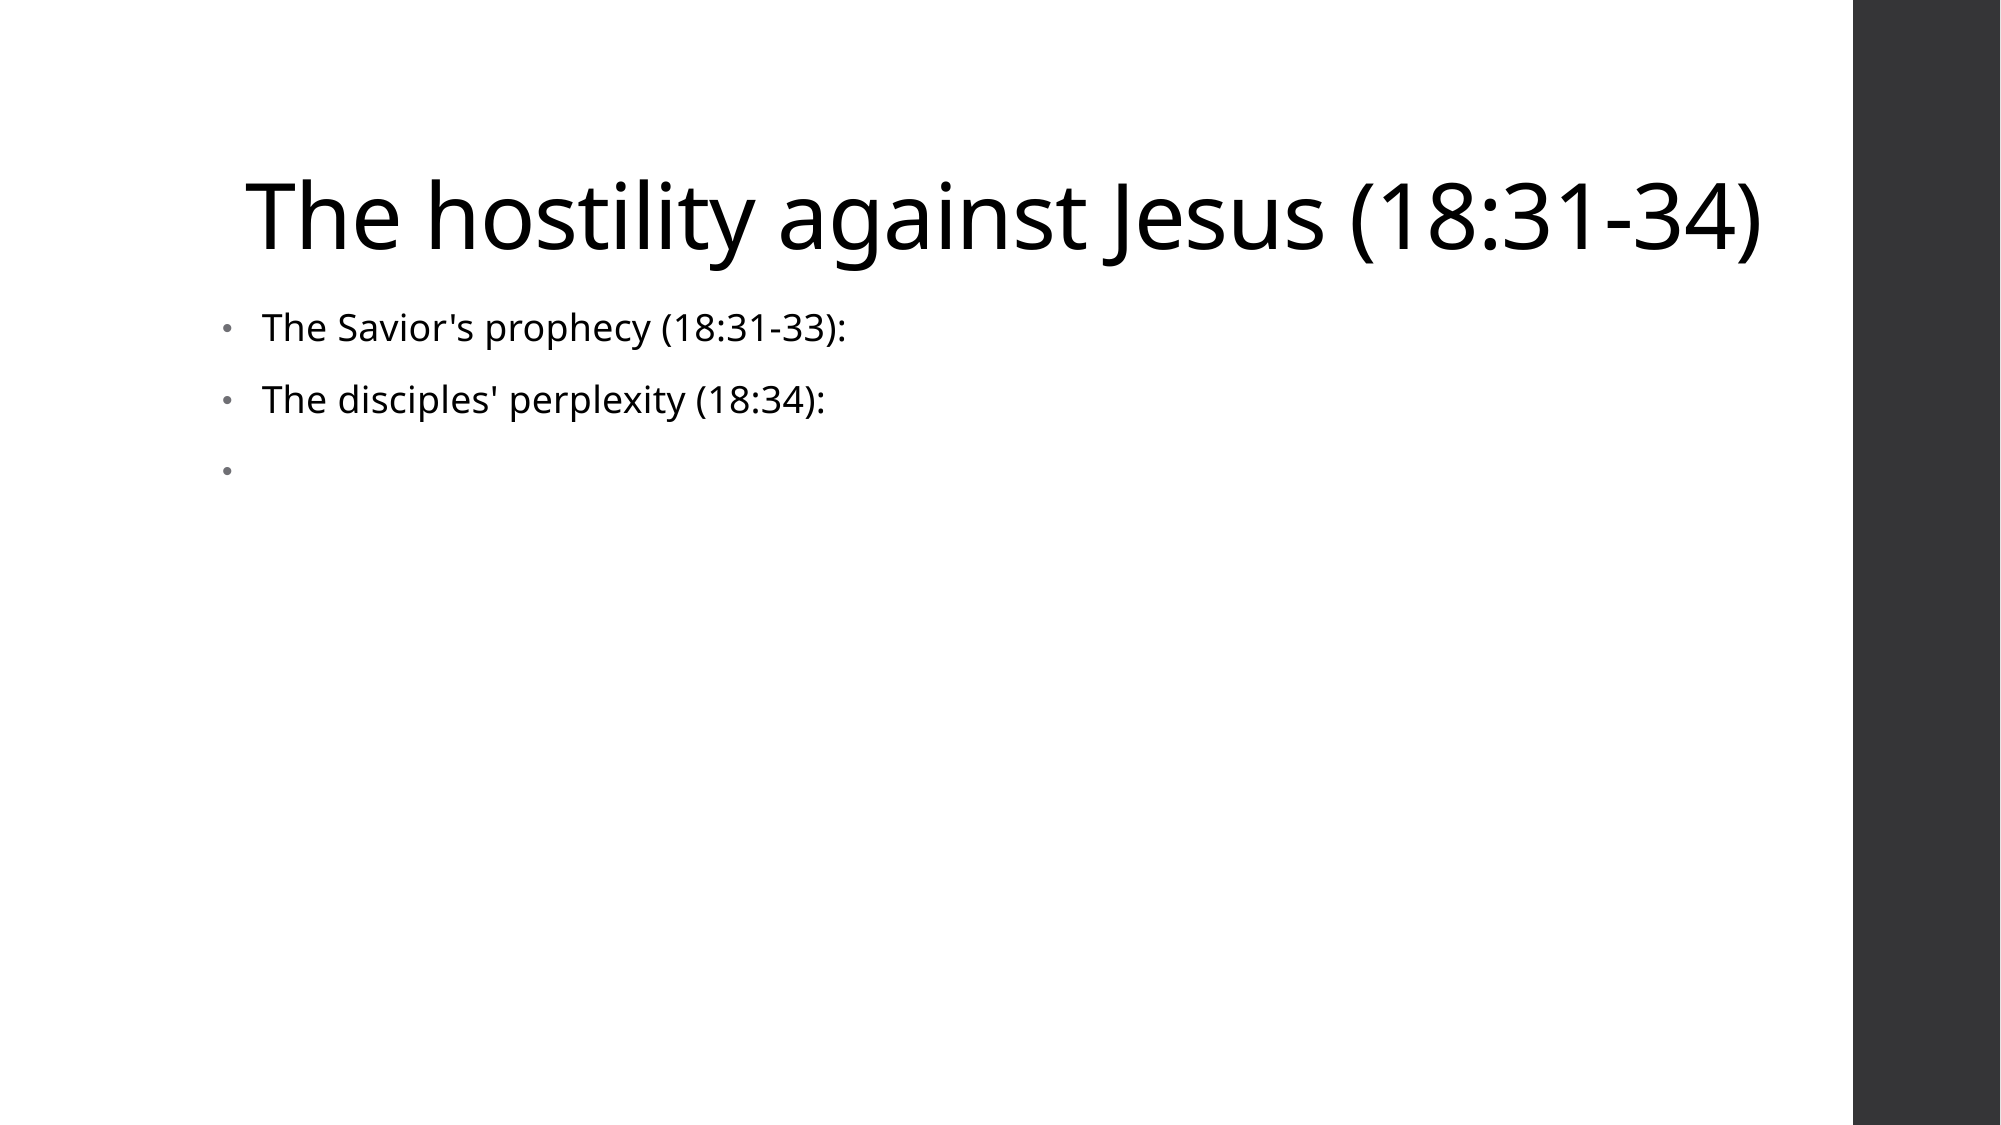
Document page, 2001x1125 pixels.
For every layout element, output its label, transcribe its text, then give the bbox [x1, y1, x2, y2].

title The hostility against Jesus (18:31-34) [206, 60, 1797, 278]
list The Savior's prophecy (18:31-33): The disciples' perplexity (18:34): [206, 299, 1617, 1014]
